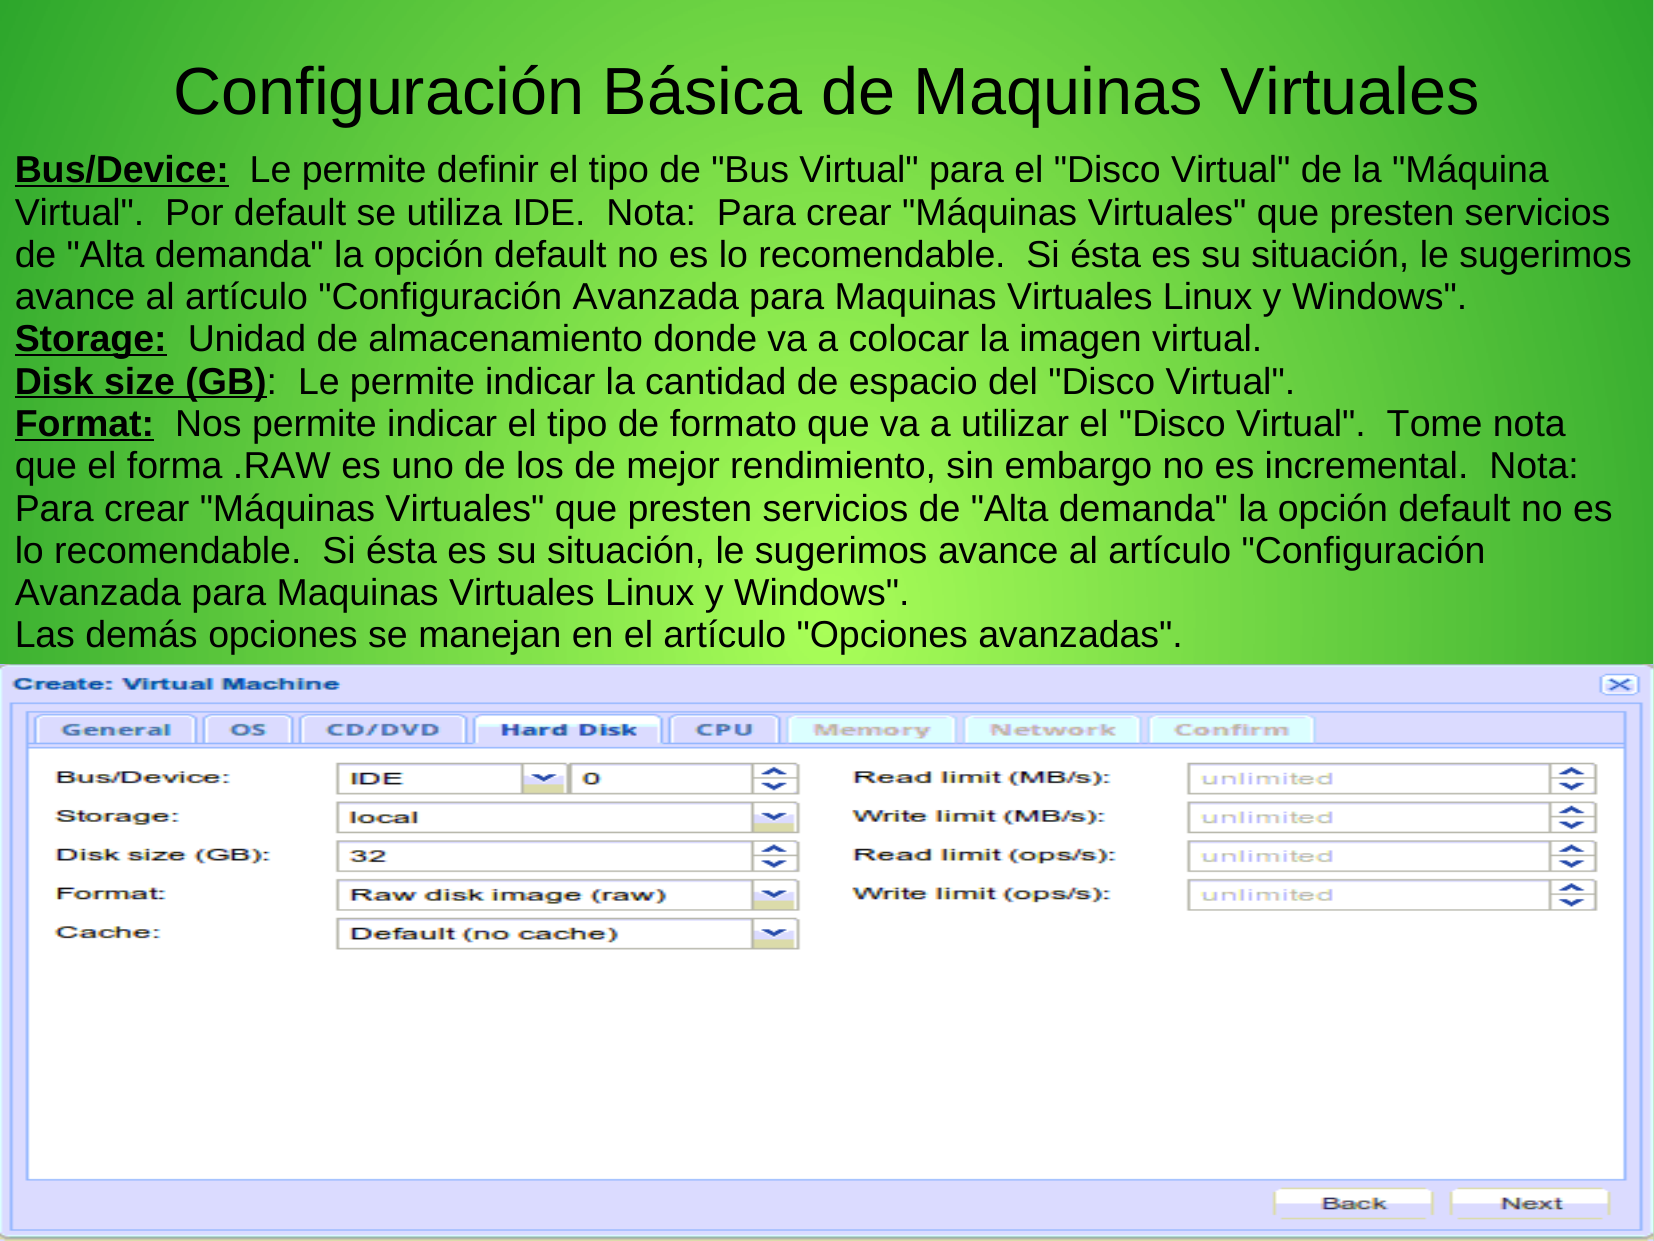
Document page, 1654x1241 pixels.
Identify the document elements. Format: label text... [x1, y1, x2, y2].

picture [0, 664, 1654, 1241]
text_box Bus/Device: Le permite definir el tipo de "Bus Virtual" para el "Disco Virtual" de la "Máquina Virtual". Por default se utiliza IDE. Nota: Para crear "Máquinas Virtuales" que presten servicios de "Alta demanda" la opción default no es lo recomendable. Si ésta es su situación, le sugerimos avance al artículo "Configuración Avanzada para Maquinas Virtuales Linux y Windows". Storage: Unidad de almacenamiento donde va a colocar la imagen virtual. Disk size (GB): Le permite indicar la cantidad de espacio del "Disco Virtual". Format: Nos permite indicar el tipo de formato que va a utilizar el "Disco Virtual". Tome nota que el forma .RAW es uno de los de mejor rendimiento, sin embargo no es incremental. Nota: Para crear "Máquinas Virtuales" que presten servicios de "Alta demanda" la opción default no es lo recomendable. Si ésta es su situación, le sugerimos avance al artículo "Configuración Avanzada para Maquinas Virtuales Linux y Windows". Las demás opciones se manejan en el artículo "Opciones avanzadas". [0, 141, 1654, 664]
text_box Configuración Básica de Maquinas Virtuales [158, 47, 1524, 138]
picture [0, 0, 1654, 141]
